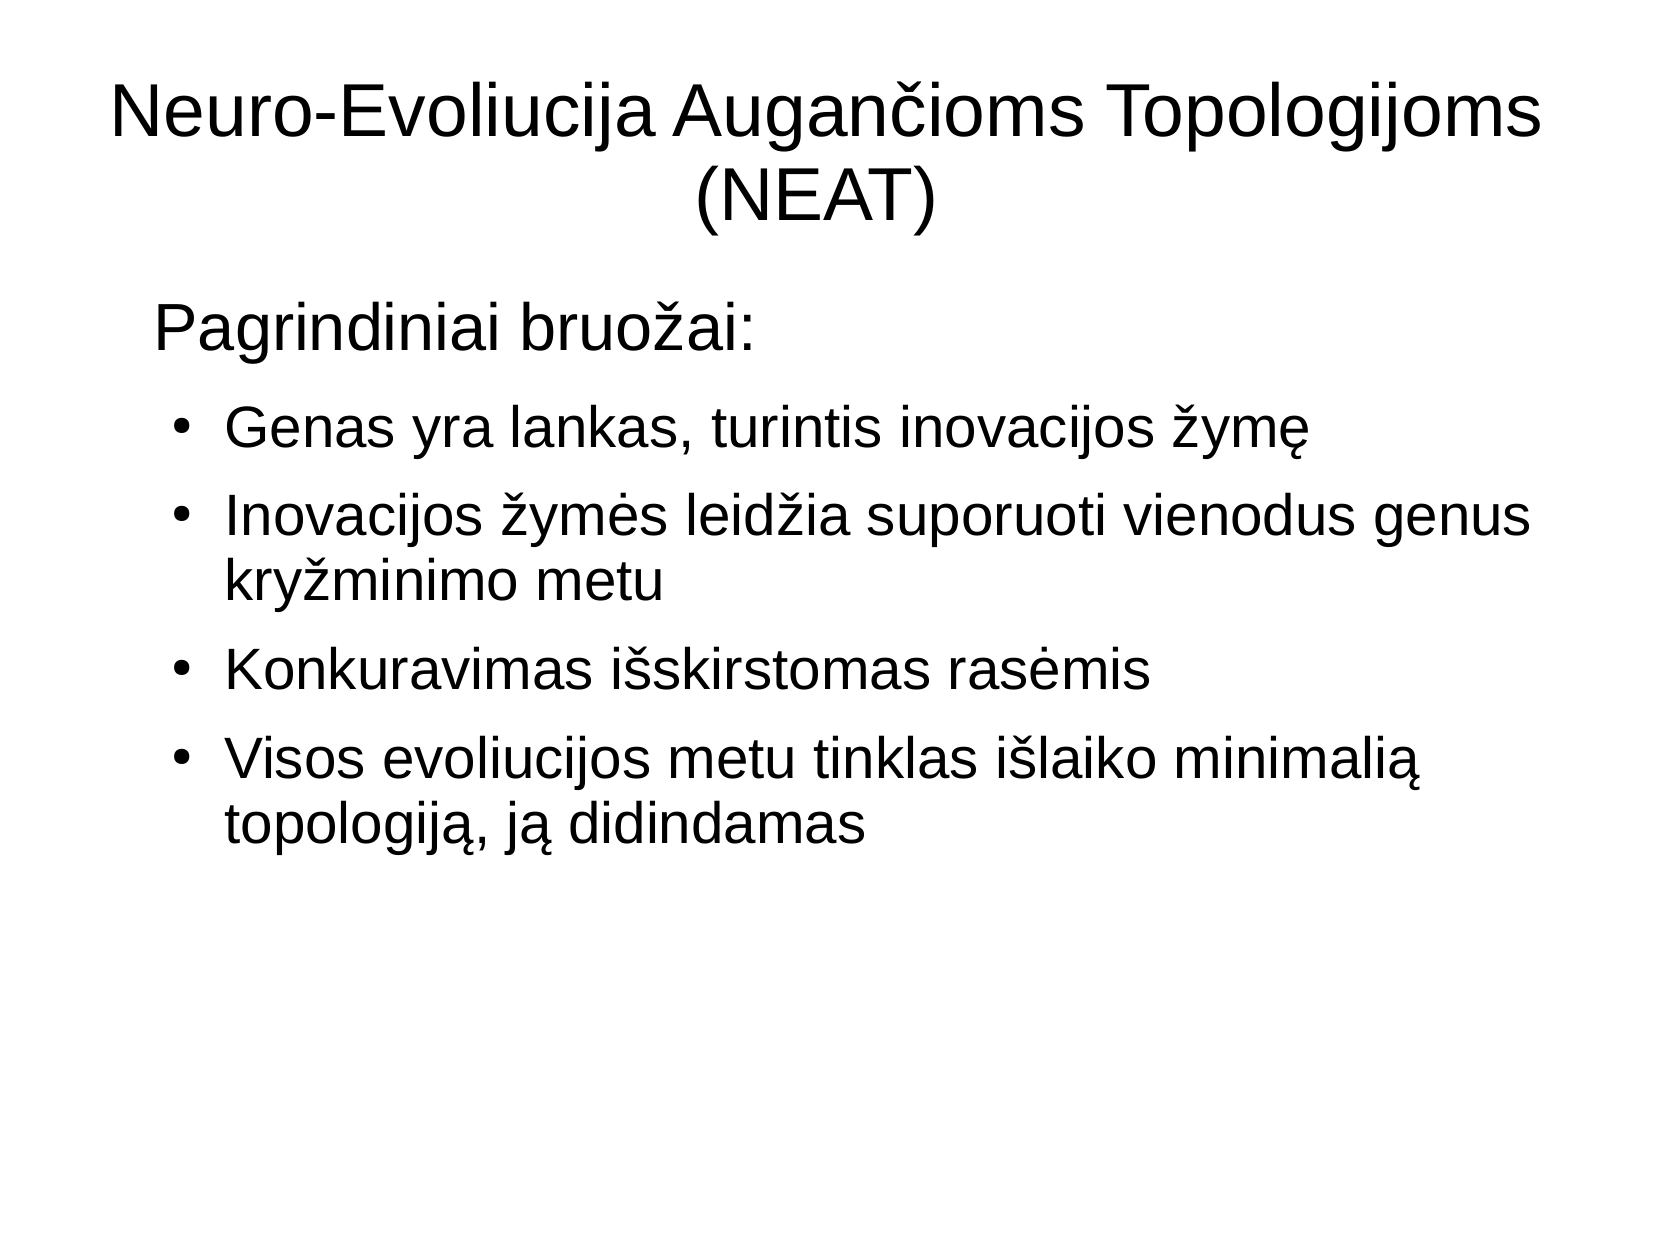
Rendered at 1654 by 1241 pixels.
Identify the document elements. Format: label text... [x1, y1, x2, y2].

title Neuro-Evoliucija Augančioms Topologijoms (NEAT) [82, 49, 1571, 257]
list Pagrindiniai bruožai: Genas yra lankas, turintis inovacijos žymę Inovacijos žymės leidžia suporuoti vienodus genus kryžminimo metu Konkuravimas išskirstomas rasėmis Visos evoliucijos metu tinklas išlaiko minimalią topologiją, ją didindamas [82, 290, 1571, 1010]
